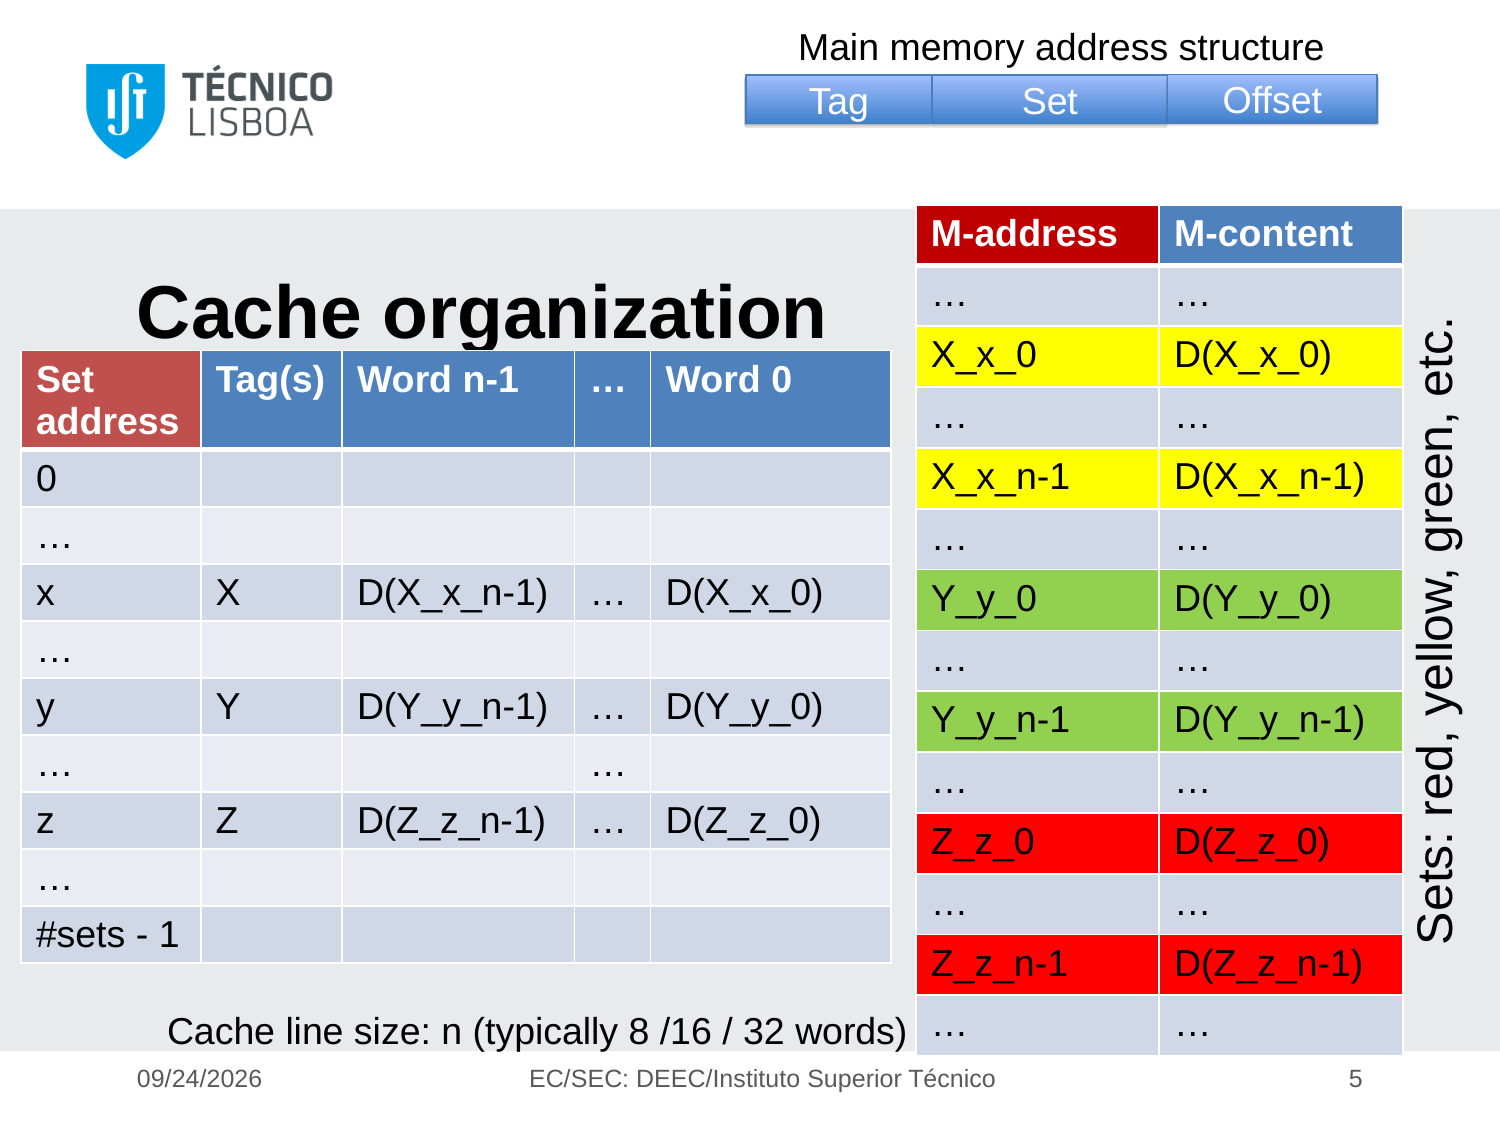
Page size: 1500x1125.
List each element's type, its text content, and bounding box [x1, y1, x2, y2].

table_cell D(Z_z_0) [651, 793, 890, 848]
table_cell D(Y_y_0) [651, 679, 890, 734]
table_cell [202, 907, 341, 962]
table_cell D(Z_z_n-1) [1160, 935, 1402, 994]
table_cell [575, 850, 650, 905]
table_cell … [917, 753, 1158, 812]
table_cell … [917, 631, 1158, 690]
table_cell Y_y_0 [917, 570, 1158, 630]
table_header M-address [917, 206, 1158, 263]
title Cache organization [121, 237, 915, 381]
table_header Word n-1 [343, 351, 574, 447]
table_cell … [22, 850, 200, 905]
table_header Set address [22, 351, 200, 447]
table_cell … [575, 736, 650, 791]
table_cell … [22, 736, 200, 791]
table_cell … [1160, 753, 1395, 812]
table_cell X [202, 565, 341, 620]
table_cell … [1160, 996, 1402, 1055]
table_cell … [917, 268, 1158, 325]
table_cell Z_z_n-1 [917, 935, 1158, 994]
table_cell [202, 508, 341, 563]
table_cell [651, 736, 890, 791]
table_cell D(Z_z_0) [1160, 814, 1395, 873]
table_cell D(Y_y_0) [1160, 570, 1395, 630]
table_cell [575, 622, 650, 677]
table_cell D(Y_y_n-1) [343, 679, 574, 734]
table_cell … [1160, 631, 1395, 690]
table_cell [343, 850, 574, 905]
table_cell … [1160, 510, 1395, 569]
table_cell Y_y_n-1 [917, 692, 1158, 751]
table_cell [575, 907, 650, 962]
table_cell #sets - 1 [22, 907, 200, 962]
table_cell [651, 850, 890, 905]
table_cell X_x_0 [917, 327, 1158, 386]
table_cell y [22, 679, 200, 734]
table_cell Z_z_0 [917, 814, 1158, 873]
table_cell … [575, 679, 650, 734]
table_header … [575, 351, 650, 447]
table_cell Y [202, 679, 341, 734]
table_header M-content [1160, 206, 1402, 263]
text_box Tag [745, 74, 932, 124]
table_cell x [22, 565, 200, 620]
table_cell D(X_x_0) [1160, 327, 1395, 386]
text_box Offset [1167, 74, 1378, 123]
table_cell … [917, 996, 1158, 1055]
table_cell [343, 622, 574, 677]
table_cell [343, 736, 574, 791]
footer EC/SEC: DEEC/Instituto Superior Técnico [512, 1057, 1021, 1103]
table_cell … [1160, 268, 1402, 325]
table_cell [575, 452, 650, 506]
text_box Sets: red, yellow, green, etc. [1395, 301, 1470, 960]
slide_number 12/04/2018 [121, 1052, 425, 1103]
table_cell D(X_x_n-1) [343, 565, 574, 620]
table_cell … [575, 793, 650, 848]
table_cell … [22, 508, 200, 563]
table_cell 0 [22, 452, 200, 506]
table_cell … [22, 622, 200, 677]
table_header Word 0 [651, 351, 890, 447]
table_header Tag(s) [202, 351, 341, 447]
table_cell [651, 508, 890, 563]
table_cell D(Y_y_n-1) [1160, 692, 1395, 751]
table_cell … [1160, 875, 1395, 934]
text_box Cache line size: n (typically 8 /16 / 32 words) [152, 999, 948, 1060]
table_cell … [575, 565, 650, 620]
table_cell [651, 452, 890, 506]
table_cell [651, 622, 890, 677]
table_cell [651, 907, 890, 962]
slide_number <number> [1077, 1057, 1378, 1103]
table_cell [202, 850, 341, 905]
table_cell [202, 622, 341, 677]
text_box Main memory address structure [783, 15, 1340, 76]
table_cell … [917, 875, 1158, 934]
table_cell [202, 452, 341, 506]
table_cell D(Z_z_n-1) [343, 793, 574, 848]
table_cell … [917, 510, 1158, 569]
text_box Set [932, 76, 1168, 124]
table_cell D(X_x_0) [651, 565, 890, 620]
table_cell [343, 508, 574, 563]
table_cell [202, 736, 341, 791]
table_cell z [22, 793, 200, 848]
table_cell [343, 452, 574, 506]
table_cell … [1160, 388, 1395, 447]
picture [0, 0, 1500, 1125]
table_cell Z [202, 793, 341, 848]
table_cell [343, 907, 574, 962]
table_cell D(X_x_n-1) [1160, 449, 1395, 508]
table_cell [575, 508, 650, 563]
table_cell X_x_n-1 [917, 449, 1158, 508]
table_cell … [917, 388, 1158, 447]
